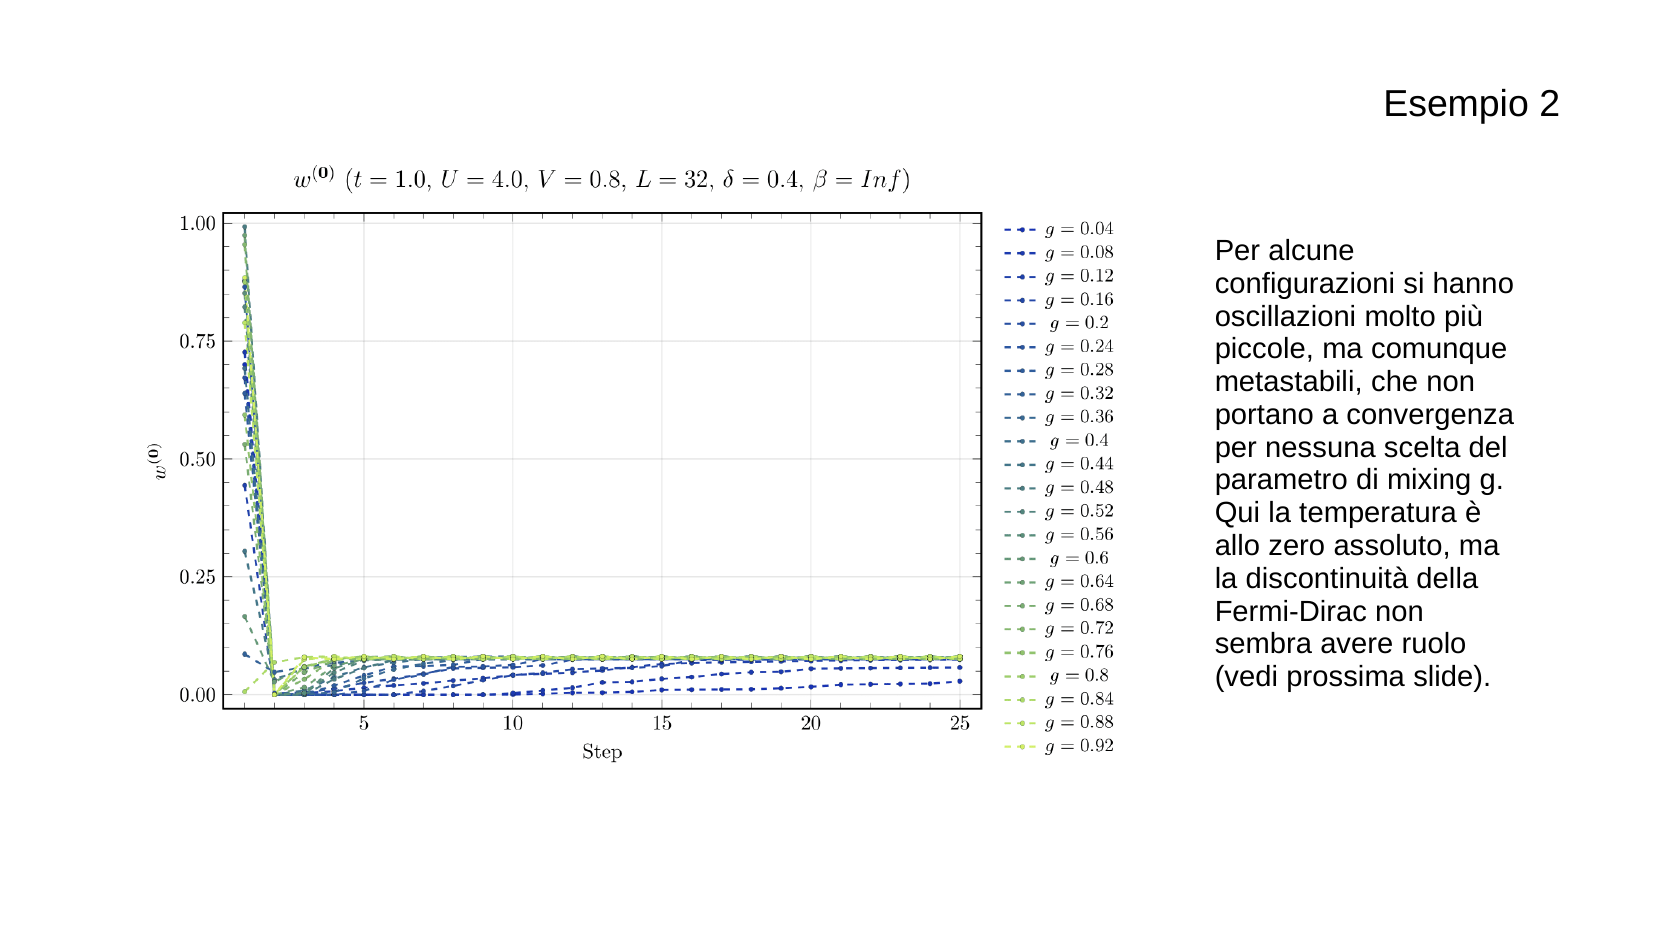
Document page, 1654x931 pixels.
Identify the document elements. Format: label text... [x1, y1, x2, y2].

text_box Esempio 2 [1368, 75, 1576, 132]
picture [131, 149, 1134, 778]
text_box Per alcune configurazioni si hanno oscillazioni molto più piccole, ma comunque metastabili, che non portano a convergenza per nessuna scelta del parametro di mixing g. Qui la temperatura è allo zero assoluto, ma la discontinuità della Fermi-Dirac non sembra avere ruolo (vedi prossima slide). [1200, 226, 1538, 715]
